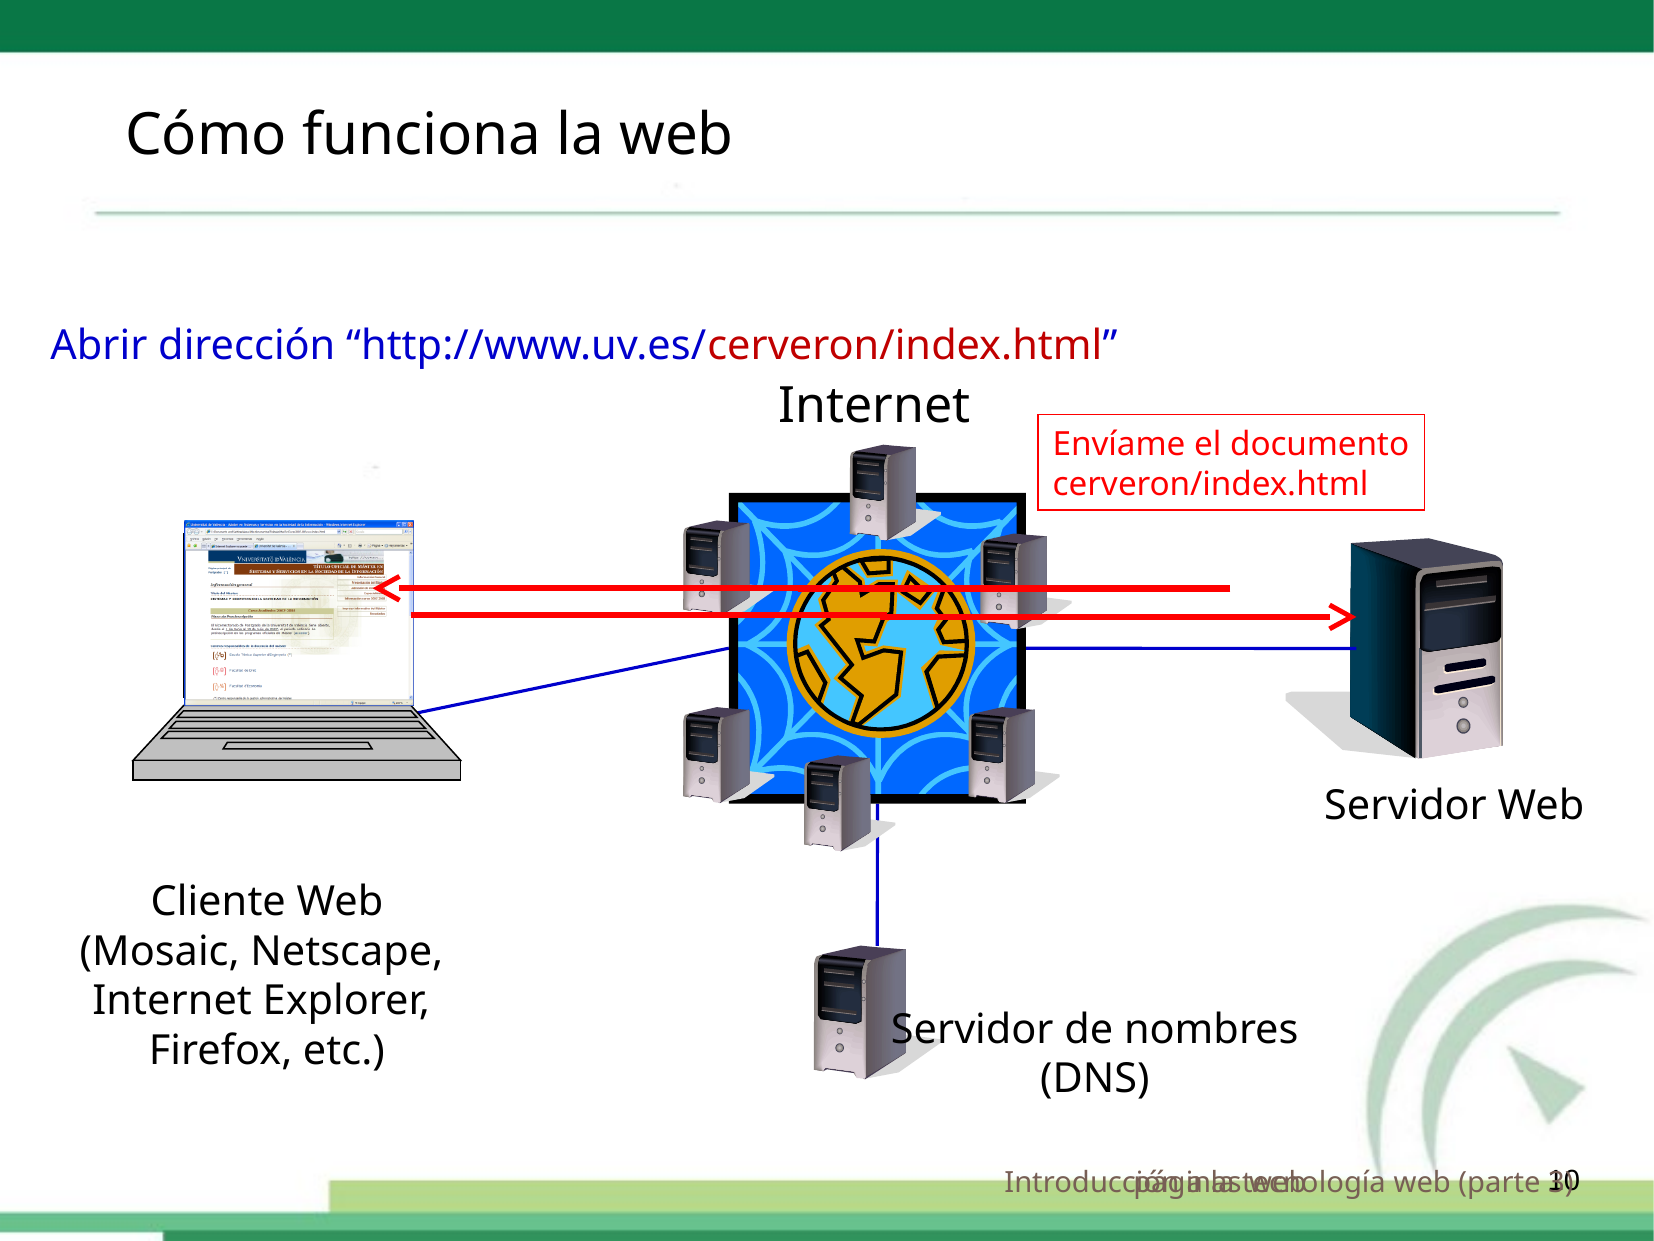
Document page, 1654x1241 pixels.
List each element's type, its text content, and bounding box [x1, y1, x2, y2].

title Cómo funciona la web [110, 41, 1585, 221]
text_box [133, 705, 461, 780]
text_box Envíame el documento cerveron/index.html [1038, 414, 1425, 511]
text_box Abrir dirección “http://www.uv.es/cerveron/index.html” [35, 309, 1133, 376]
text_box <número> [1345, 1153, 1595, 1229]
text_box Introducción a la tecnología web (parte 3) [110, 1148, 1589, 1215]
text_box Servidor de nombres (DNS) [876, 994, 1314, 1109]
text_box Cliente Web (Mosaic, Netscape, Internet Explorer, Firefox, etc.) [64, 866, 470, 1081]
text_box Servidor Web [1309, 770, 1600, 836]
text_box Internet [763, 376, 986, 441]
picture [0, 0, 1654, 1241]
